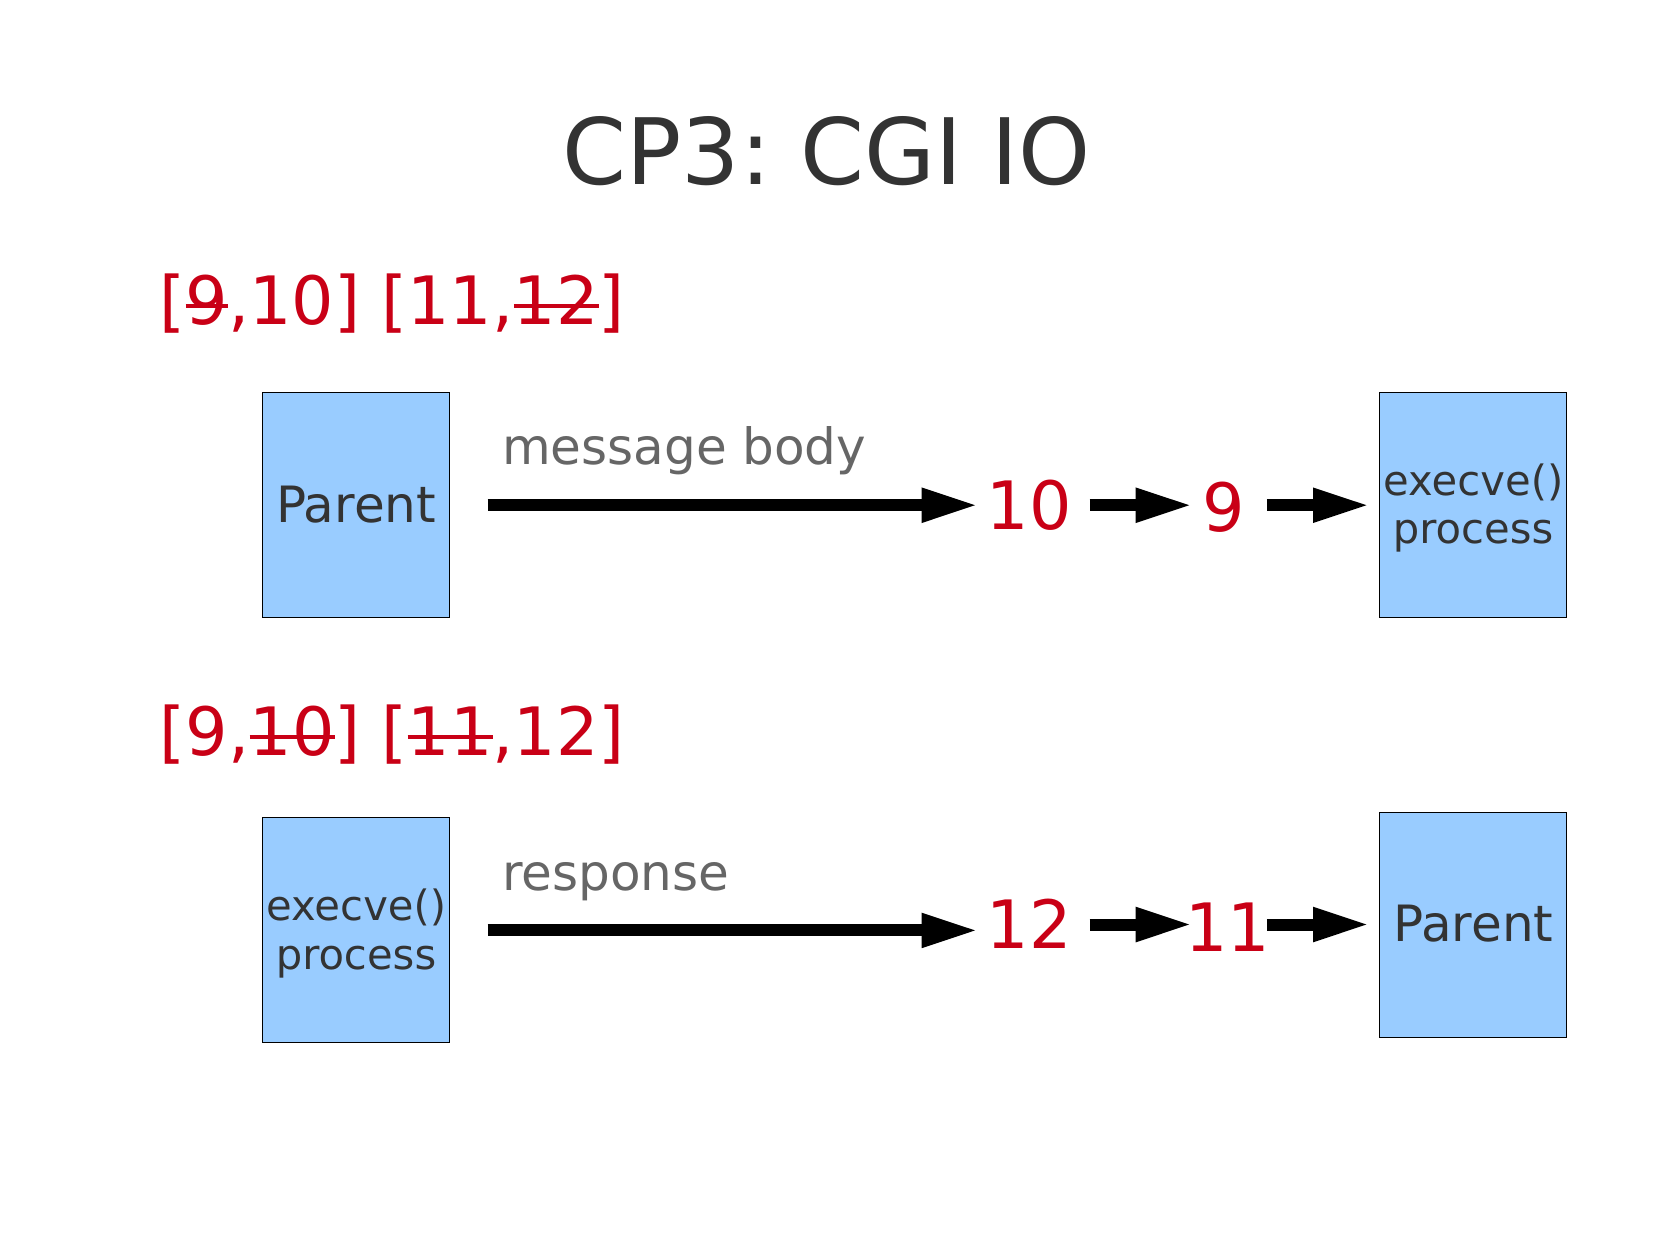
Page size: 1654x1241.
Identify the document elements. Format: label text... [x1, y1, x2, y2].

text_box 10 [915, 467, 1102, 561]
text_box Parent [1379, 812, 1567, 1038]
text_box 9 [1131, 469, 1276, 563]
text_box 12 [915, 887, 1102, 980]
text_box execve() process [262, 817, 450, 1043]
text_box [9,10] [11,12] [88, 262, 727, 356]
text_box 11 [1114, 889, 1295, 982]
text_box message body [487, 410, 882, 506]
text_box response [487, 836, 745, 931]
text_box Parent [262, 392, 450, 618]
text_box execve() process [1379, 392, 1567, 618]
text_box [9,10] [11,12] [88, 693, 727, 787]
title CP3: CGI IO [82, 49, 1571, 257]
